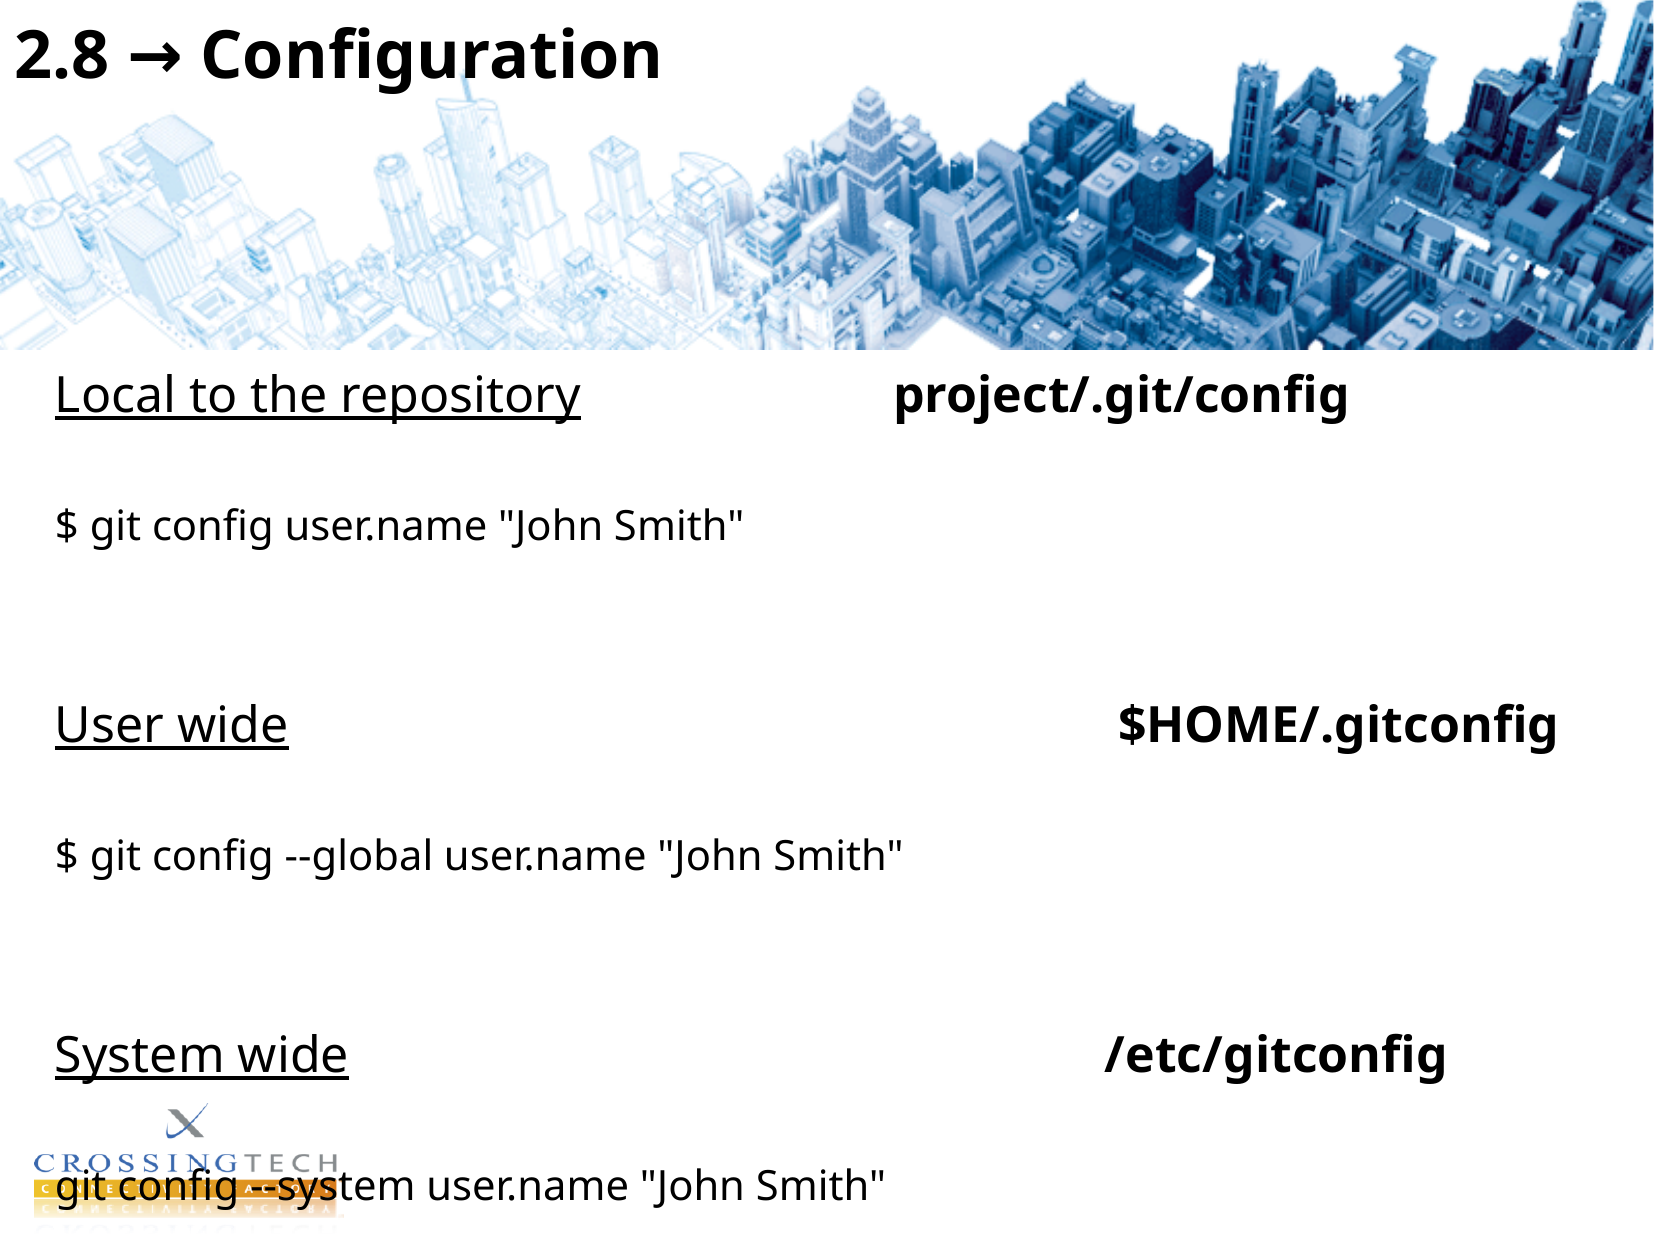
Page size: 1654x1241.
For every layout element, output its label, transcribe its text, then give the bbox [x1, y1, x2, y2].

text_box Local to the repository project/.git/config $ git config user.name "John Smith" User wide $HOME/.gitconfig $ git config --global user.name "John Smith" System wide /etc/gitconfig git config --system user.name "John Smith" [40, 351, 1648, 1095]
picture [34, 1103, 344, 1237]
picture [0, 0, 1654, 350]
text_box 2.8 → Configuration [0, 0, 793, 93]
